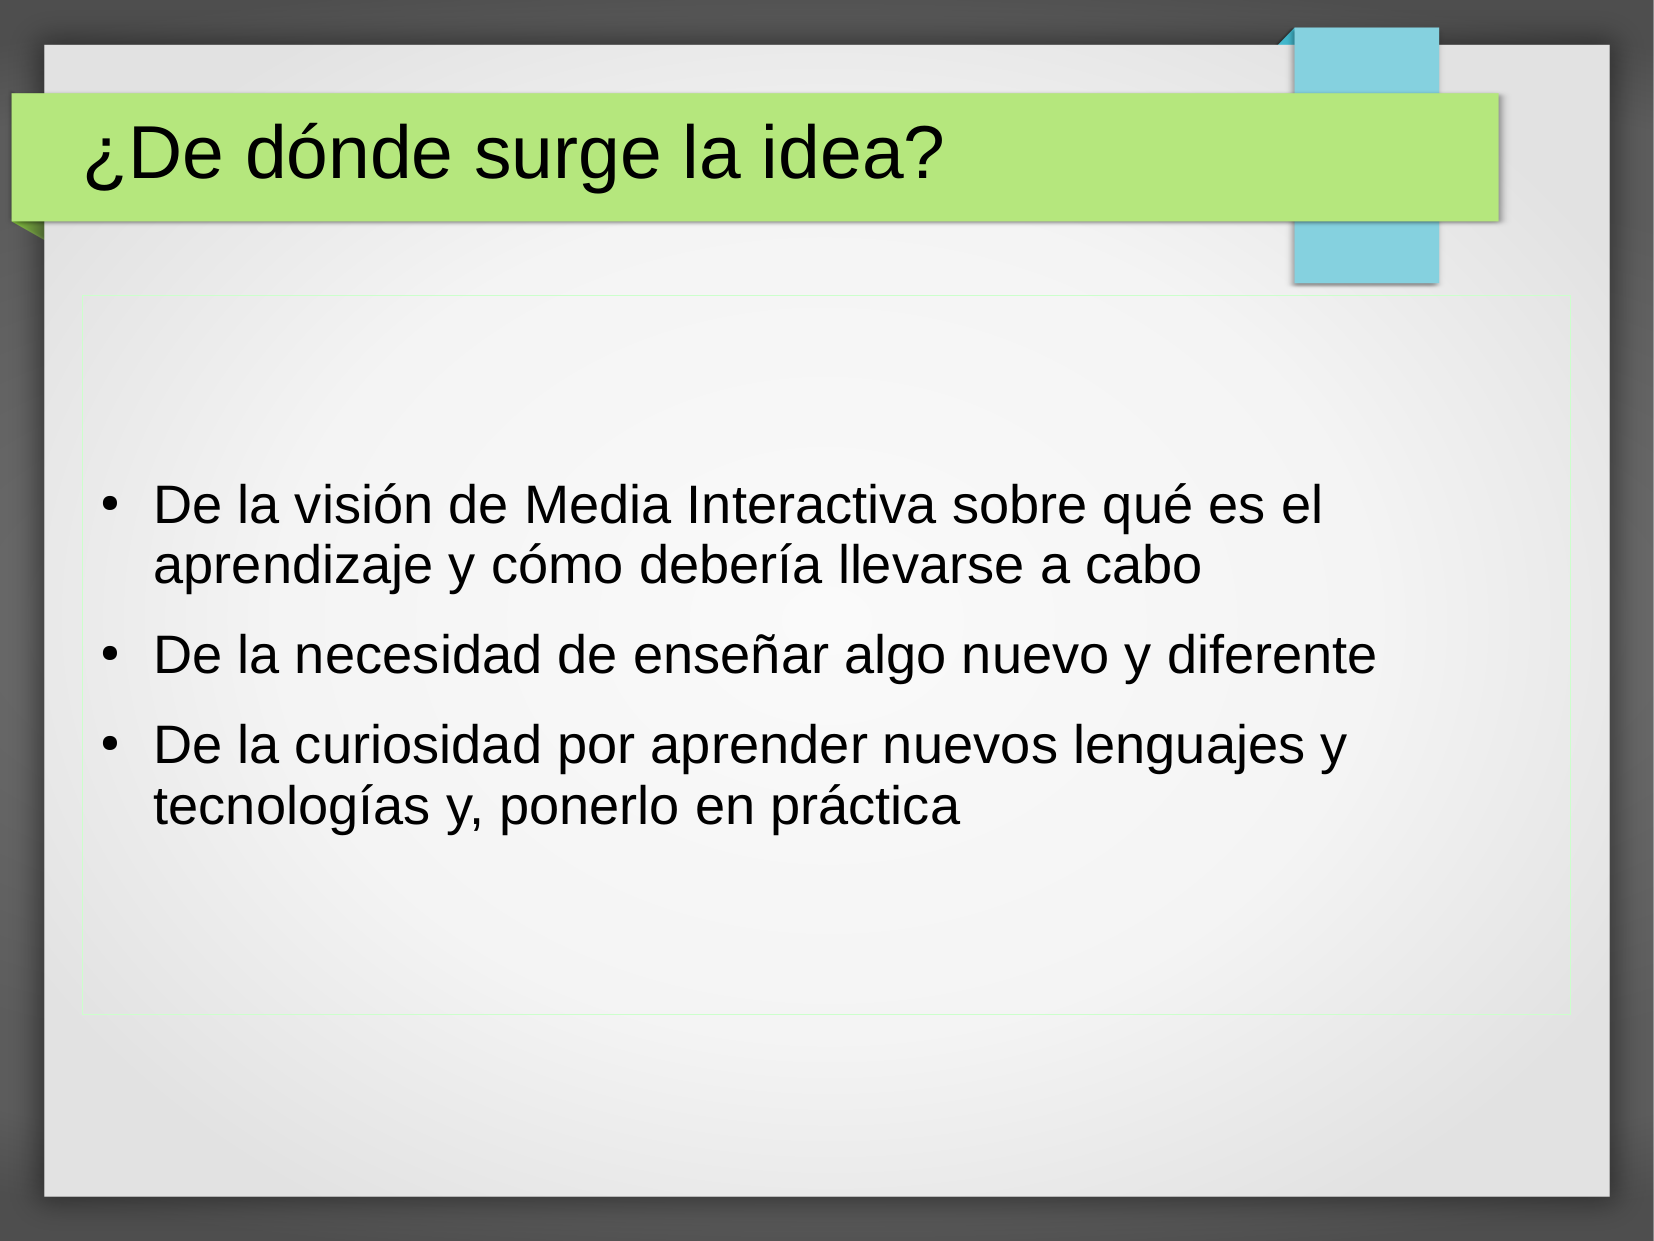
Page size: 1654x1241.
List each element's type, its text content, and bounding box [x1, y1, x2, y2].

picture [0, 0, 1654, 1241]
title ¿De dónde surge la idea? [82, 49, 1571, 257]
list De la visión de Media Interactiva sobre qué es el aprendizaje y cómo debería llevarse a cabo De la necesidad de enseñar algo nuevo y diferente De la curiosidad por aprender nuevos lenguajes y tecnologías y, ponerlo en práctica [82, 295, 1571, 1015]
